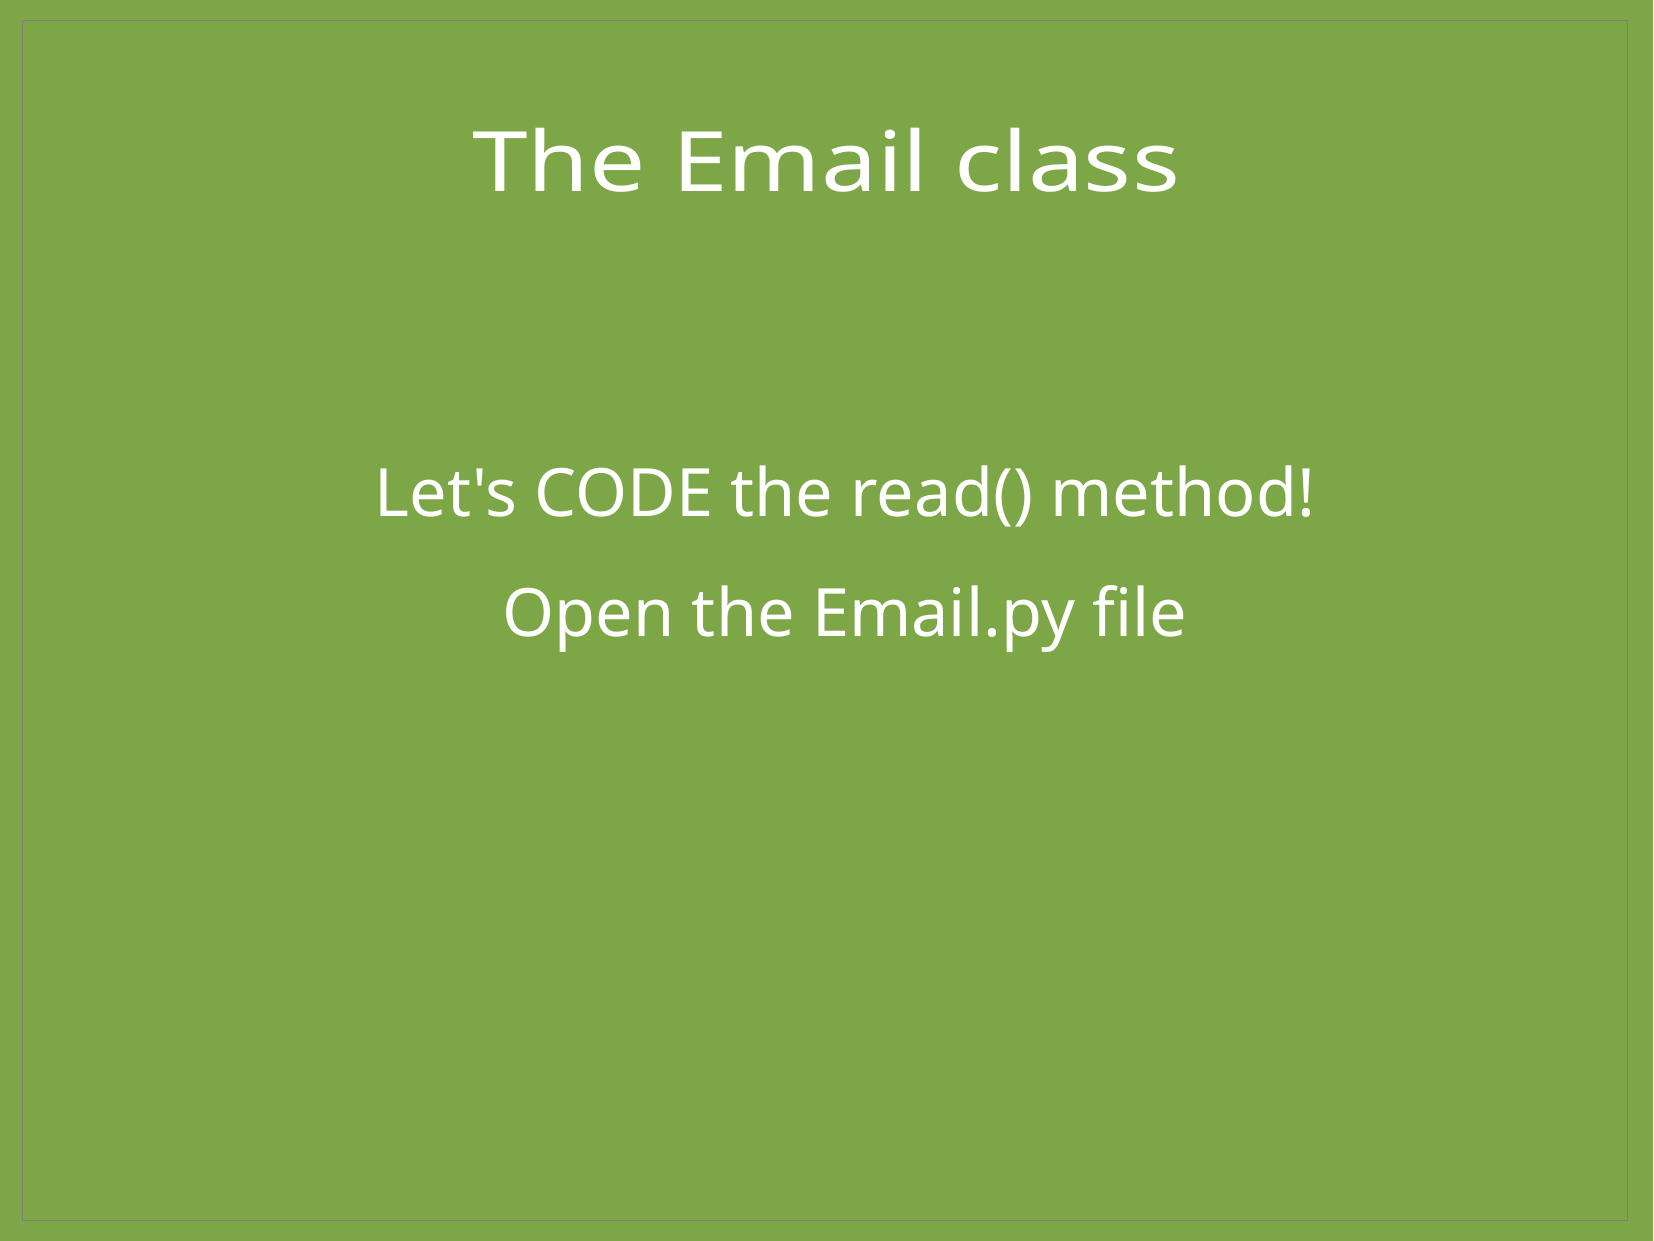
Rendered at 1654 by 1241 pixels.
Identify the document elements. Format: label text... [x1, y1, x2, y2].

text_box [22, 20, 1628, 1221]
title The Email class [82, 55, 1571, 263]
list Let's CODE the read() method! Open the Email.py file [82, 355, 1538, 1075]
